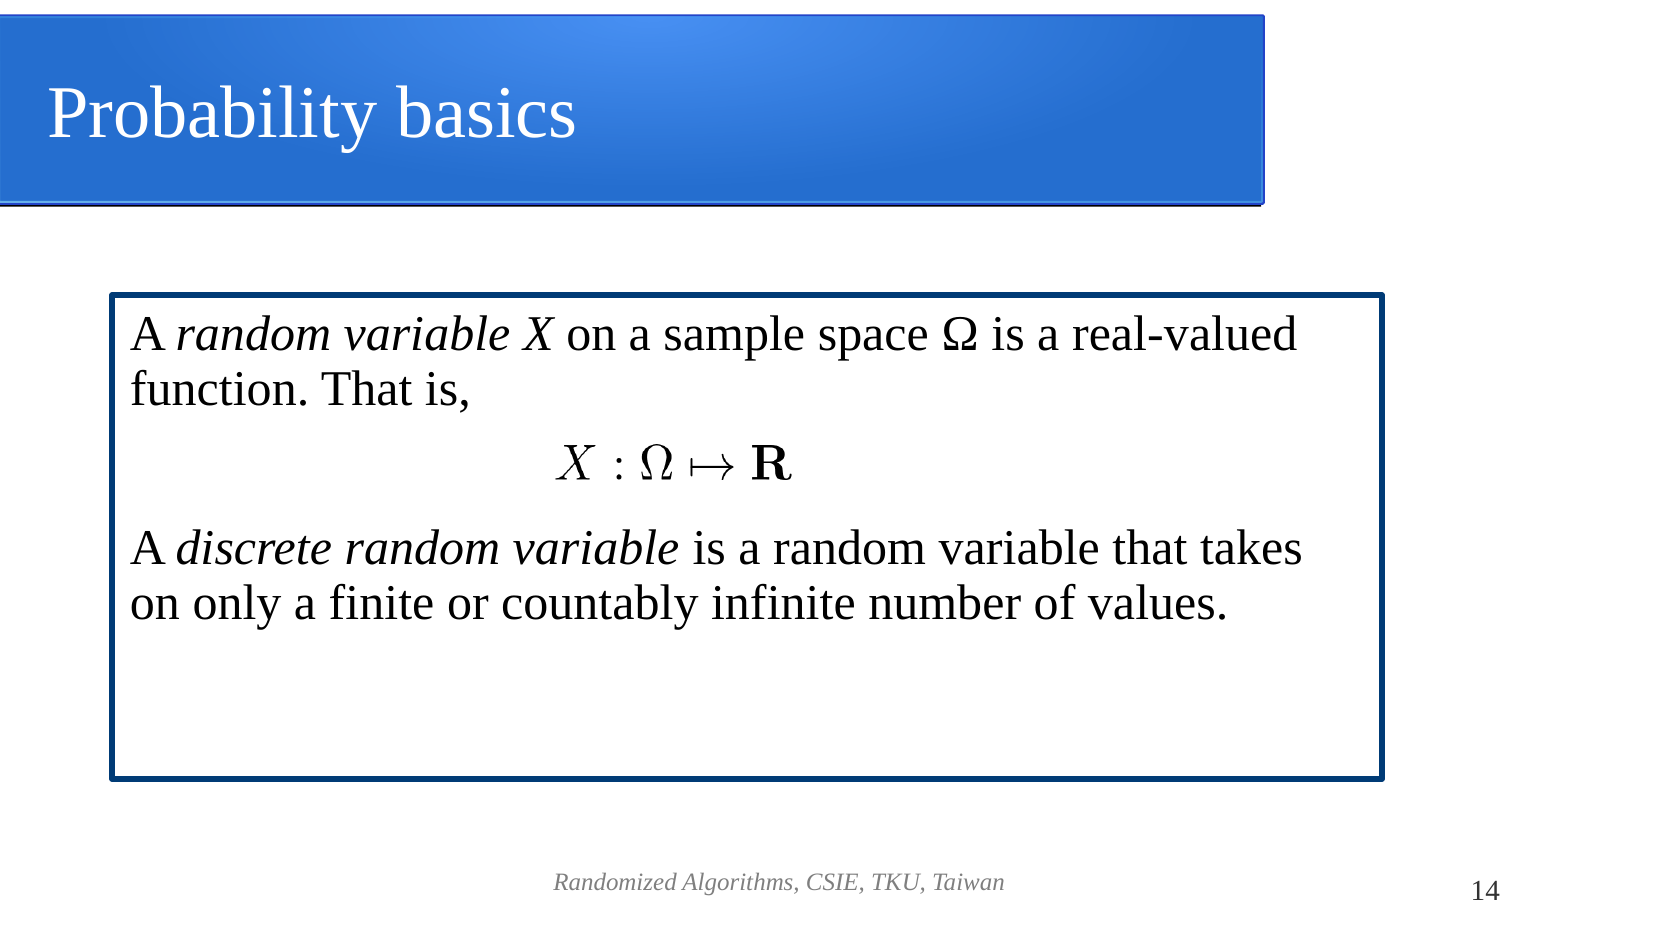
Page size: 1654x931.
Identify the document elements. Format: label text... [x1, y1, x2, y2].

text_box A random variable X on a sample space Ω is a real-valued function. That is, A discrete random variable is a random variable that takes on only a finite or countably infinite number of values. [112, 295, 1382, 779]
title Probability basics [47, 35, 1199, 189]
picture [555, 444, 792, 480]
